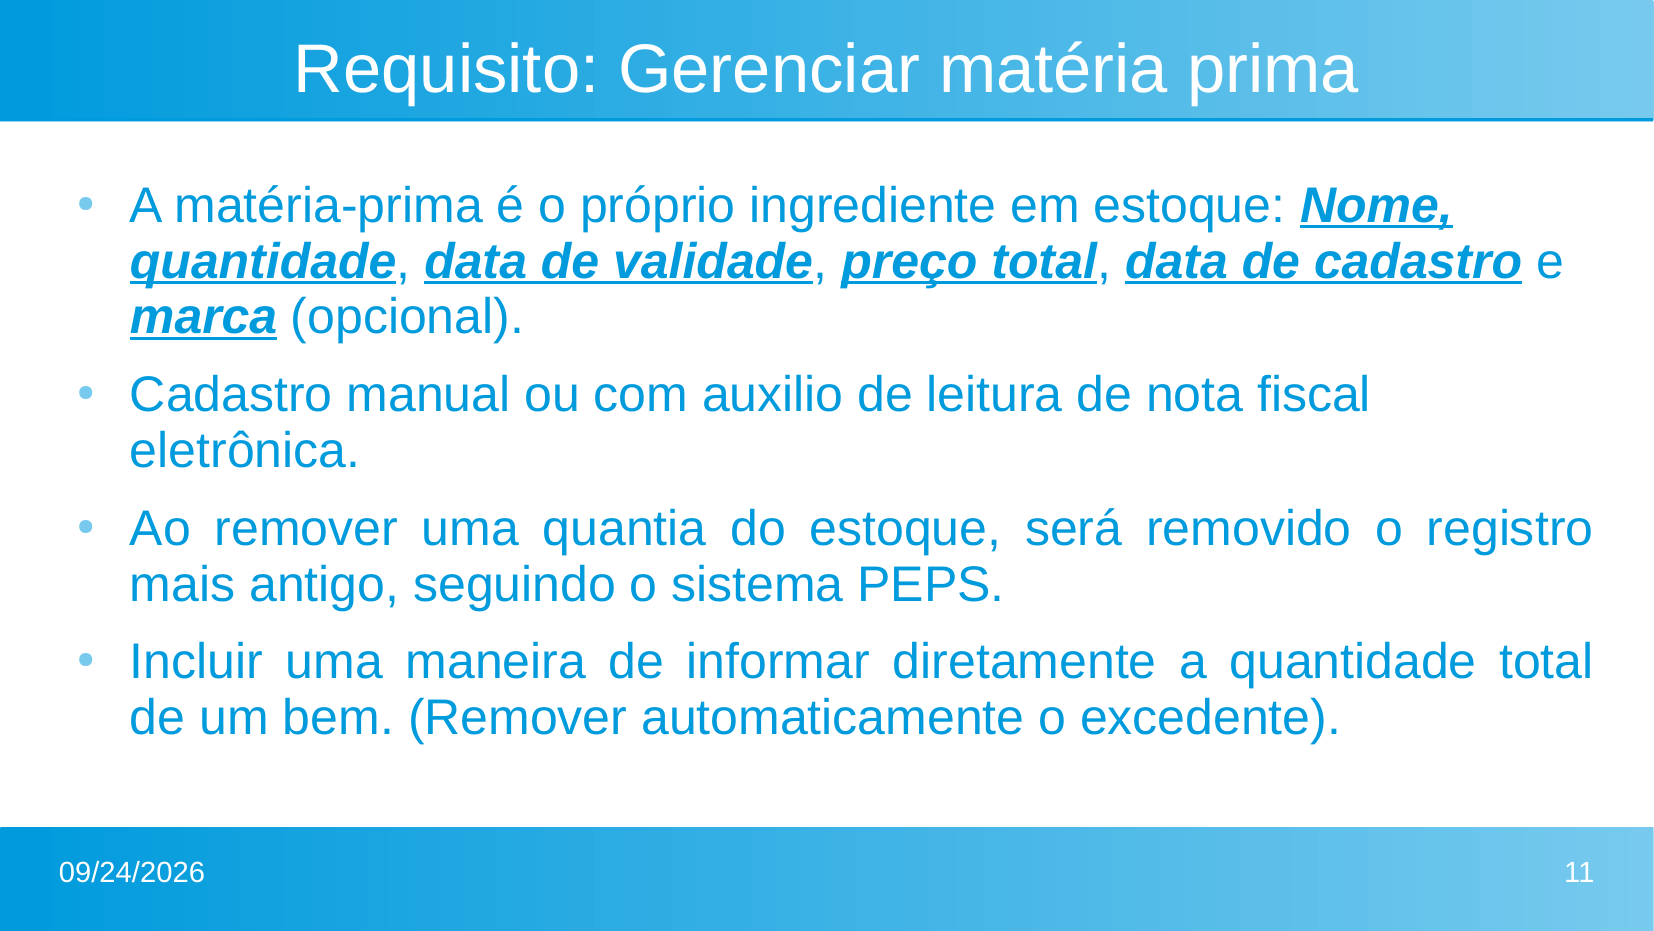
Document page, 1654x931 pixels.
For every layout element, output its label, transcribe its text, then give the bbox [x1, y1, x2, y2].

title Requisito: Gerenciar matéria prima [59, 29, 1595, 108]
list A matéria-prima é o próprio ingrediente em estoque: Nome, quantidade, data de validade, preço total, data de cadastro e marca (opcional). Cadastro manual ou com auxilio de leitura de nota fiscal eletrônica. Ao remover uma quantia do estoque, será removido o registro mais antigo, seguindo o sistema PEPS. Incluir uma maneira de informar diretamente a quantidade total de um bem. (Remover automaticamente o excedente). [59, 177, 1595, 768]
